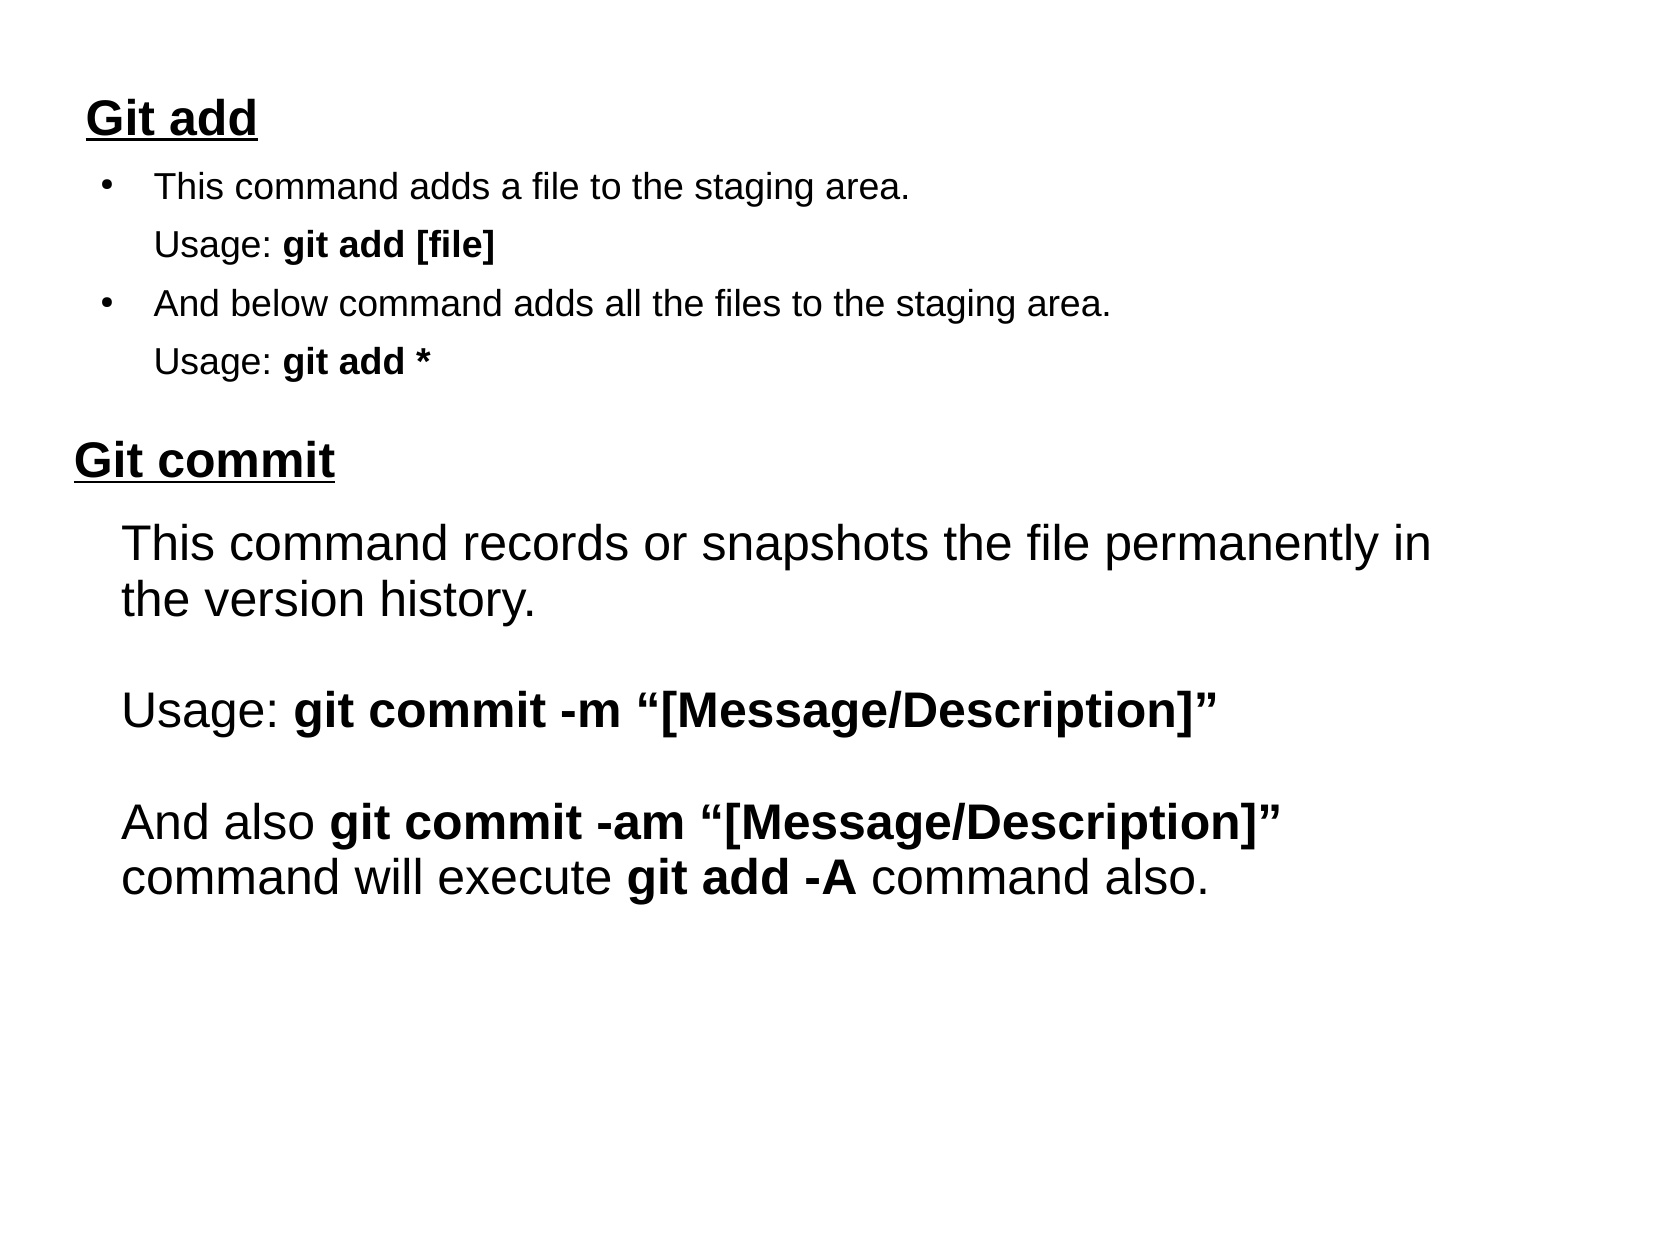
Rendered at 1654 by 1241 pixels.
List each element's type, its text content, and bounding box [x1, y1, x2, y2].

text_box This command records or snapshots the file permanently in the version history. Usage: git commit -m “[Message/Description]” And also git commit -am “[Message/Description]” command will execute git add -A command also. [106, 507, 1501, 913]
text_box Git commit [59, 425, 390, 508]
list This command adds a file to the staging area. Usage: git add [file] And below command adds all the files to the staging area. Usage: git add * [82, 165, 1571, 1146]
text_box Git add [70, 82, 355, 154]
